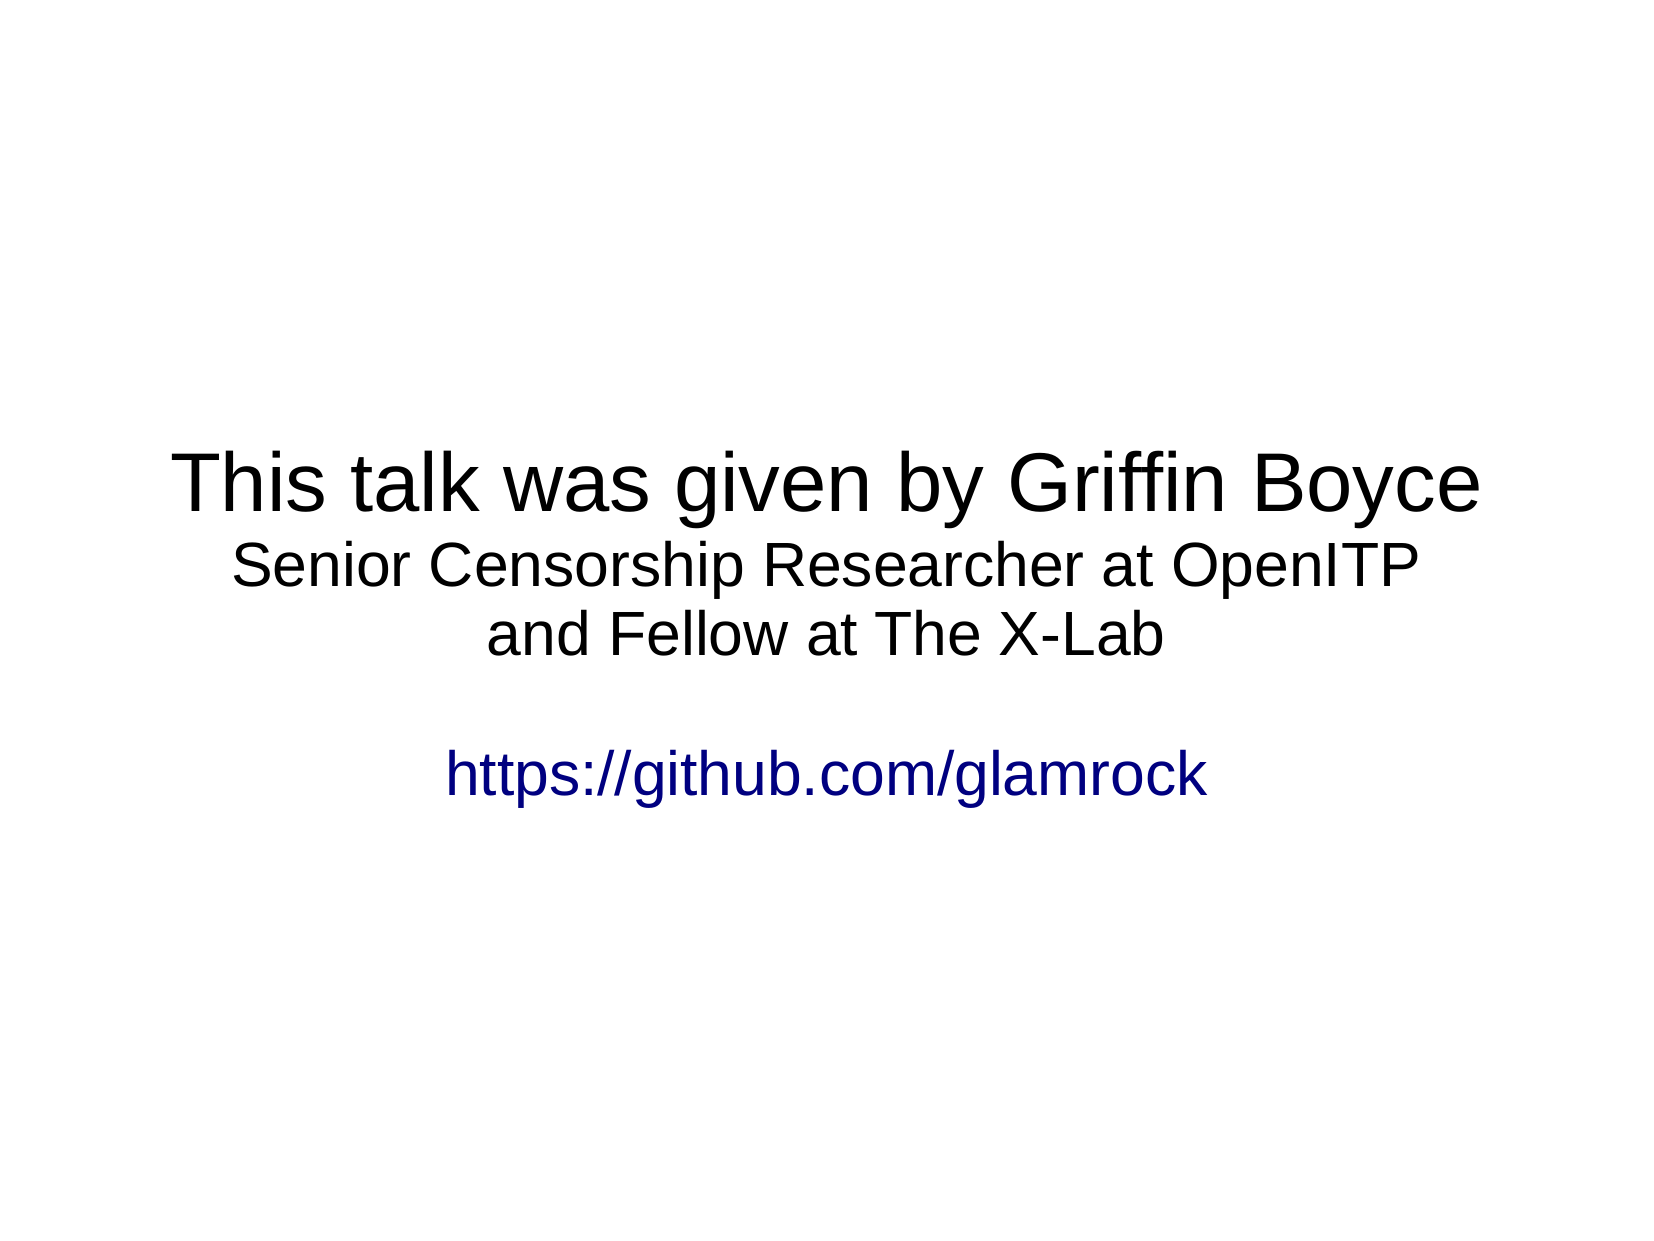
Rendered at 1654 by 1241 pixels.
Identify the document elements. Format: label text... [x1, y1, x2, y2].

subtitle This talk was given by Griffin Boyce Senior Censorship Researcher at OpenITP and Fellow at The X-Lab https://github.com/glamrock [82, 49, 1571, 1010]
